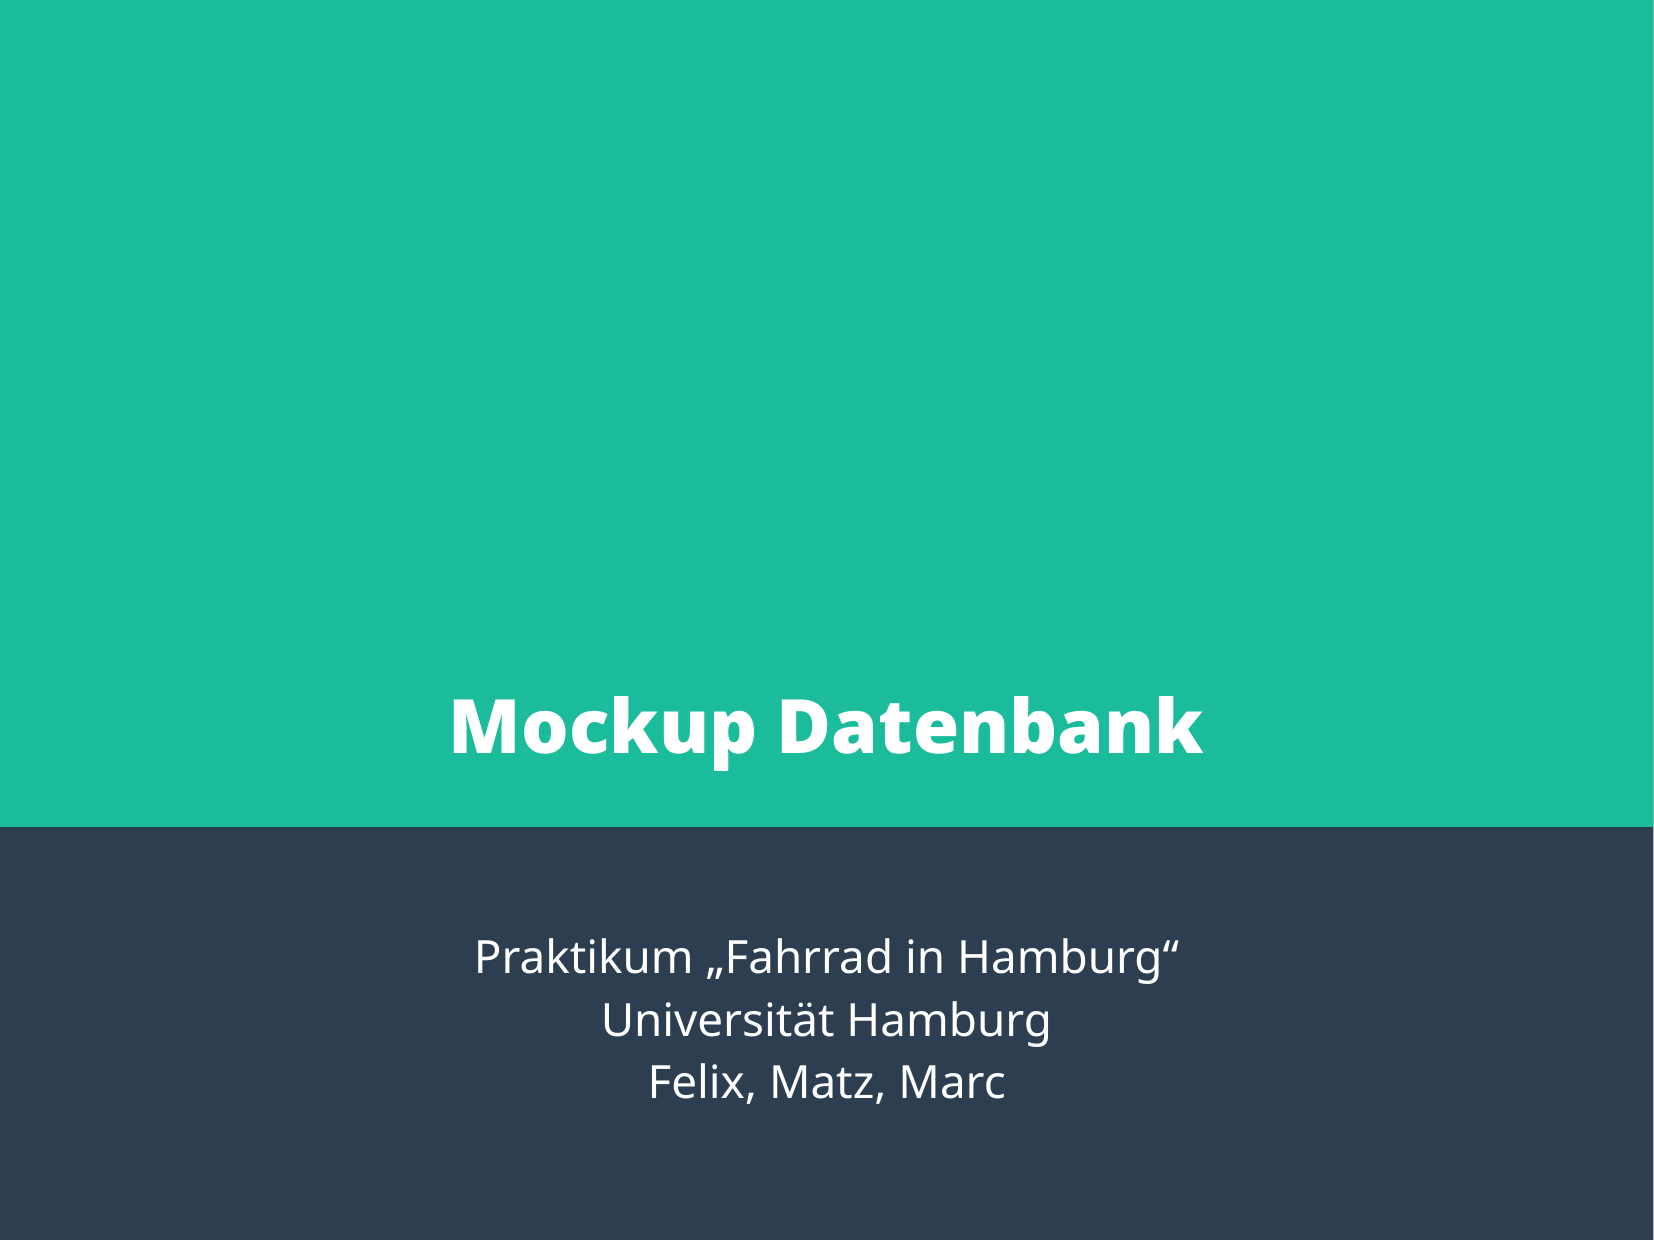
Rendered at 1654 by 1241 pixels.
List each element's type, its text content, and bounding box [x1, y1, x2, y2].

subtitle Praktikum „Fahrrad in Hamburg“ Universität Hamburg Felix, Matz, Marc [59, 856, 1595, 1182]
title Mockup Datenbank [59, 620, 1595, 778]
